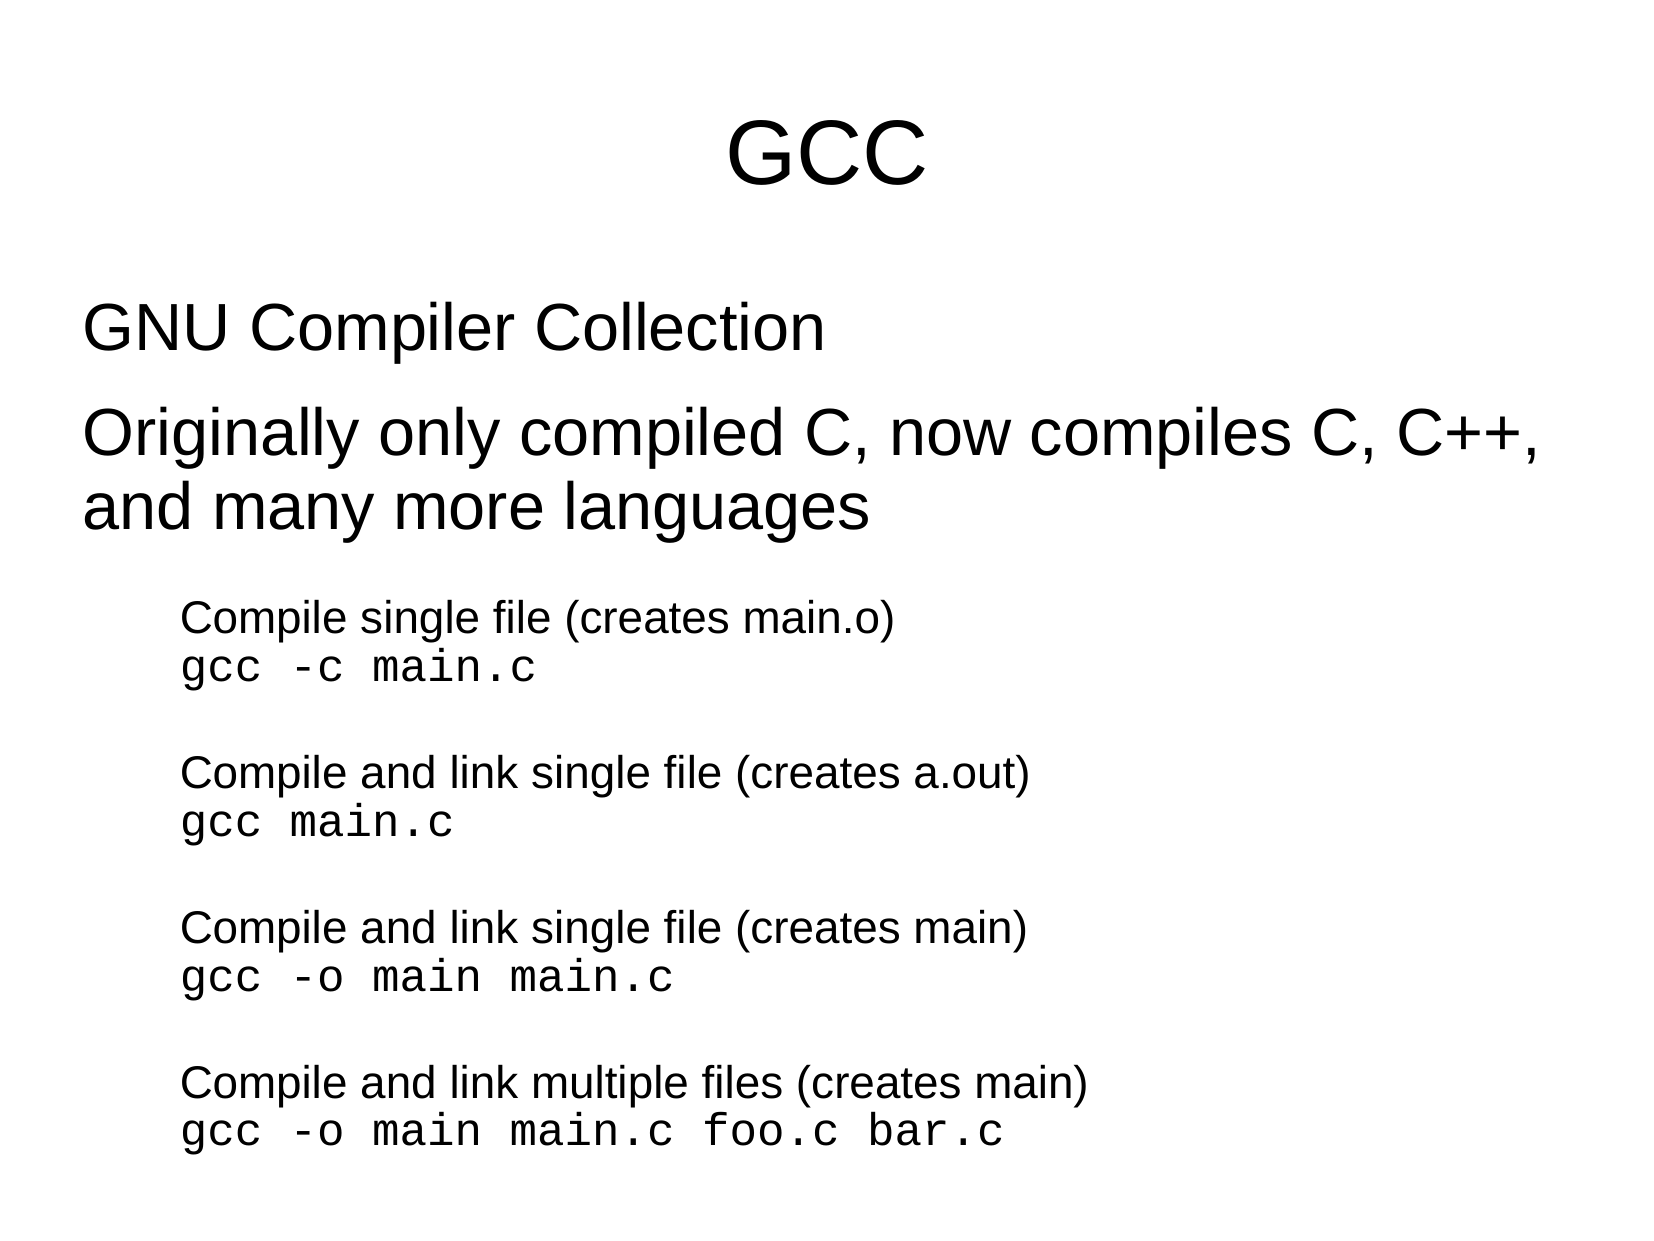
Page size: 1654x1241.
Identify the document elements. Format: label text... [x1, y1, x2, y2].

text_box Compile single file (creates main.o) gcc -c main.c Compile and link single file (creates a.out) gcc main.c Compile and link single file (creates main) gcc -o main main.c Compile and link multiple files (creates main) gcc -o main main.c foo.c bar.c [165, 585, 1441, 1170]
title GCC [82, 49, 1571, 257]
list GNU Compiler Collection Originally only compiled C, now compiles C, C++, and many more languages [82, 290, 1571, 1010]
